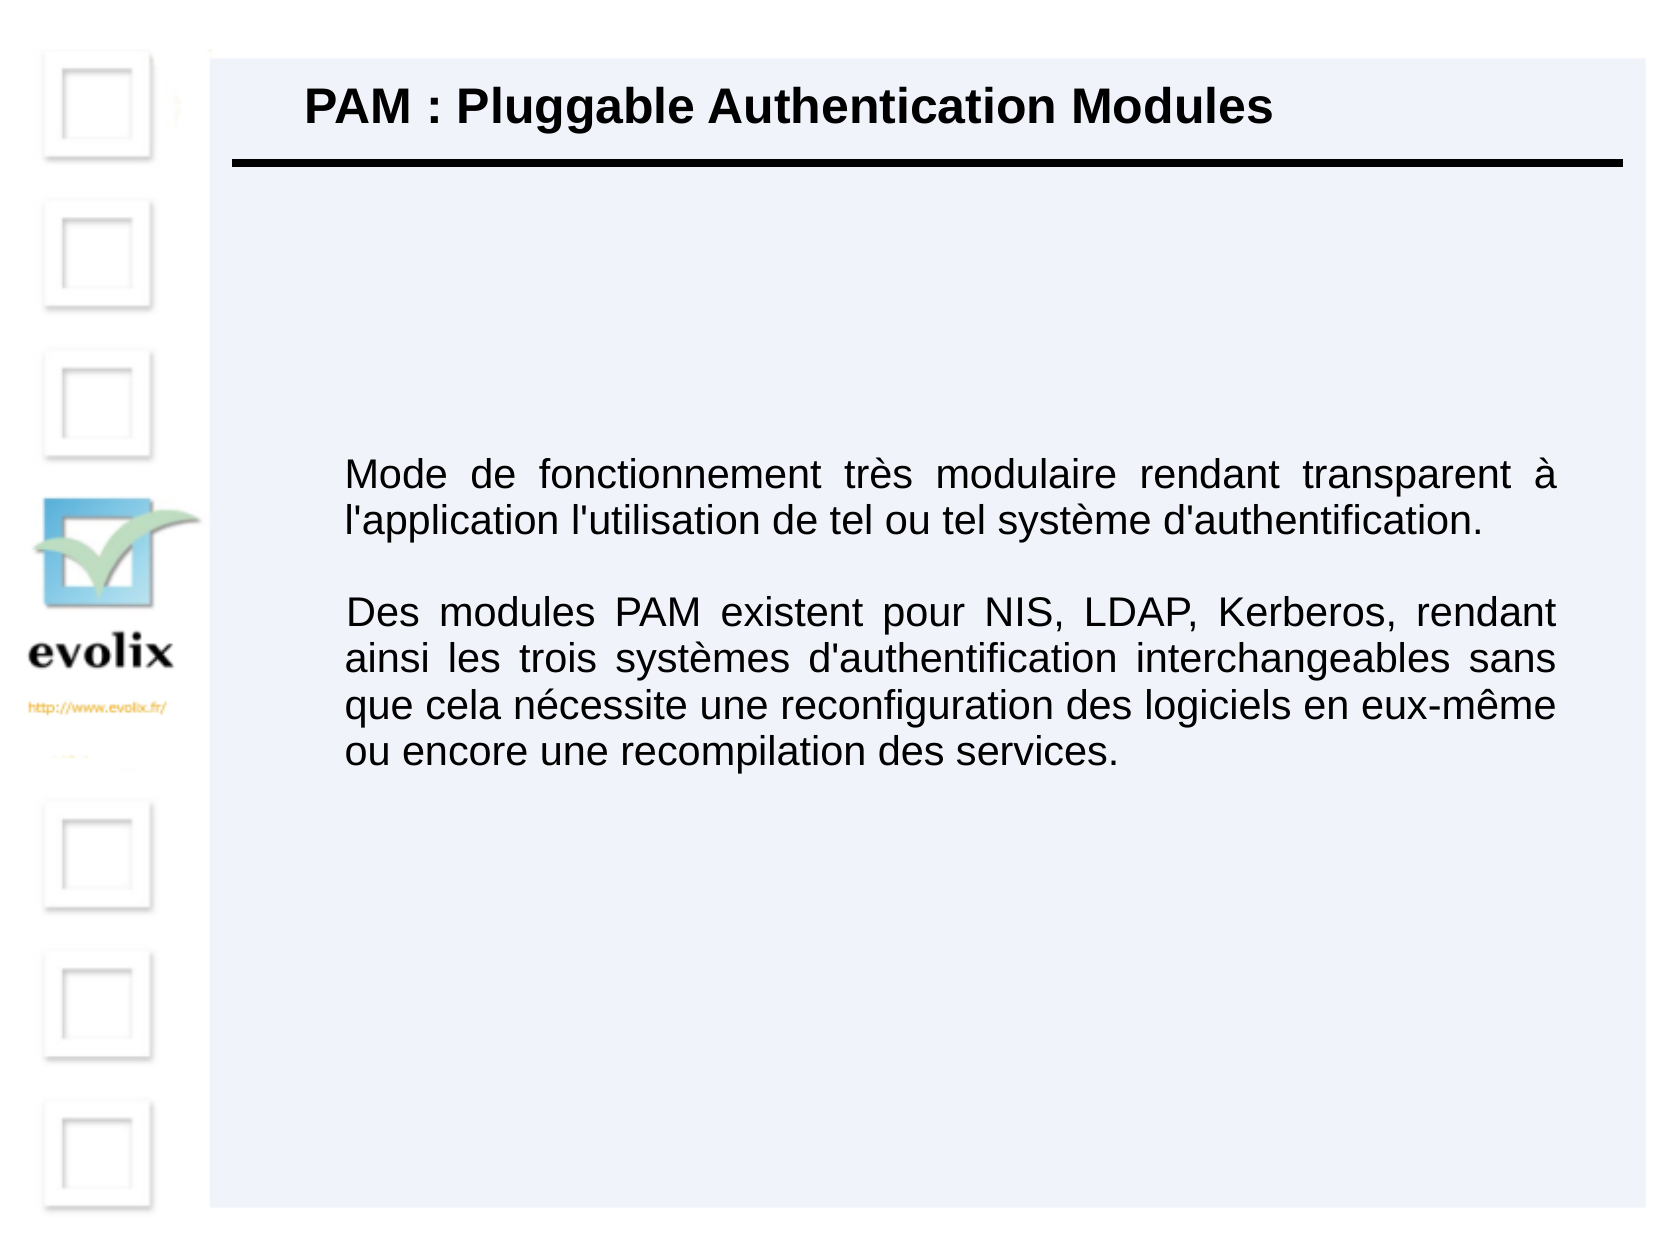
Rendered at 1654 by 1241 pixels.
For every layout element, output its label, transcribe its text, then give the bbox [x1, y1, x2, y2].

text_box Mode de fonctionnement très modulaire rendant transparent à l'application l'utilisation de tel ou tel système d'authentification. Des modules PAM existent pour NIS, LDAP, Kerberos, rendant ainsi les trois systèmes d'authentification interchangeables sans que cela nécessite une reconfiguration des logiciels en eux-même ou encore une recompilation des services. [273, 294, 1573, 1115]
text_box PAM : Pluggable Authentication Modules [233, 71, 1403, 142]
picture [0, 49, 1654, 1218]
